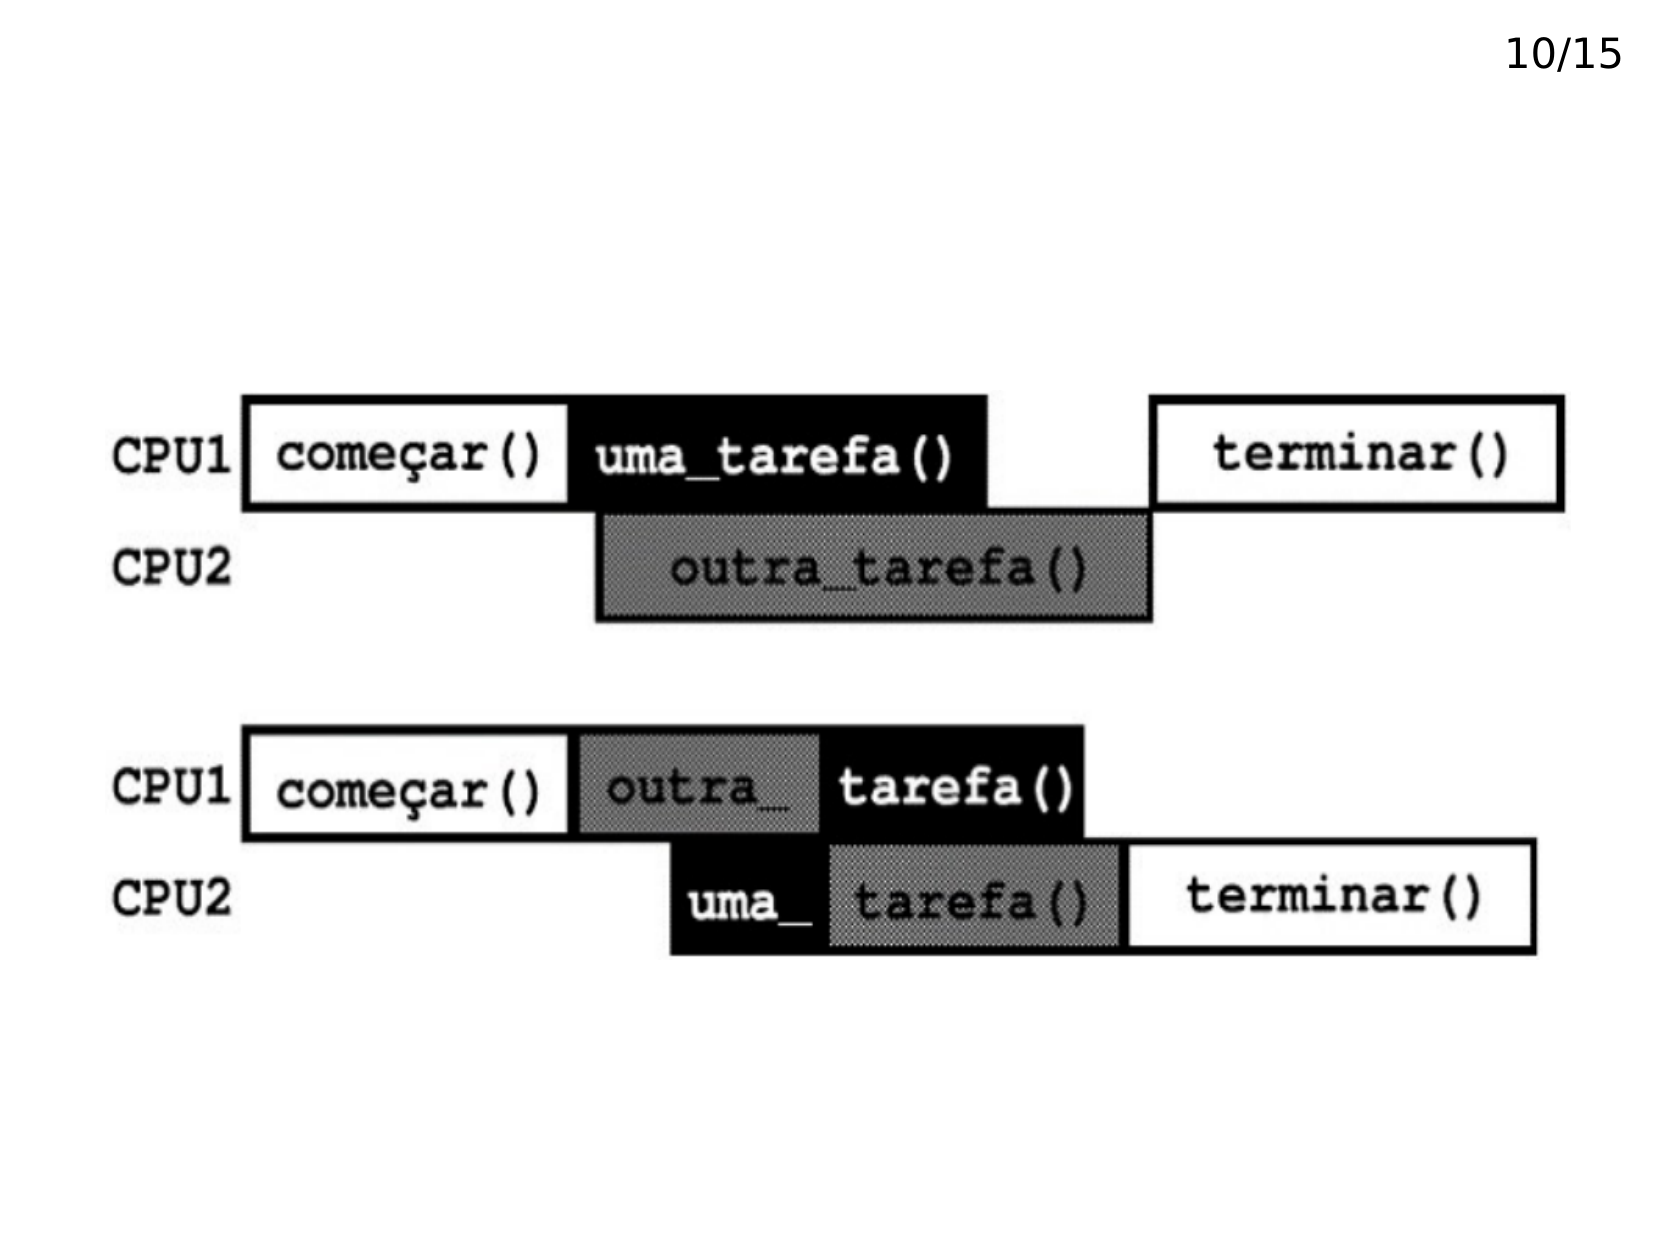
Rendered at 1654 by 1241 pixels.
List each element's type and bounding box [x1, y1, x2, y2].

picture [105, 390, 1571, 960]
